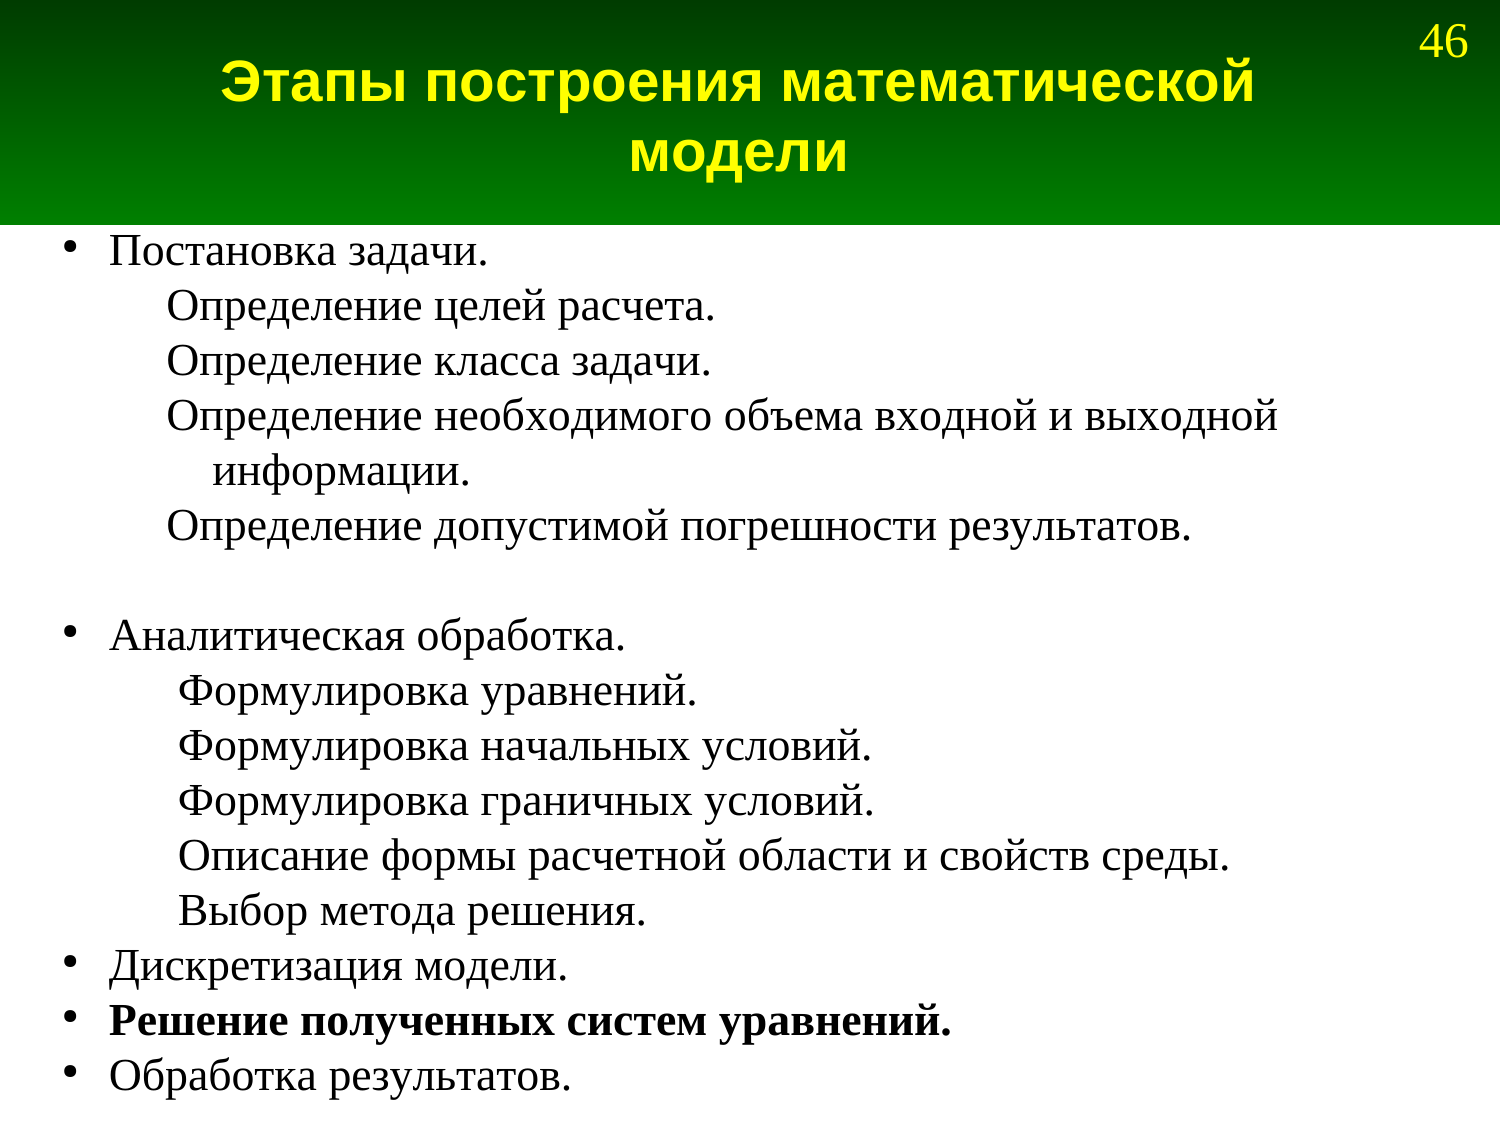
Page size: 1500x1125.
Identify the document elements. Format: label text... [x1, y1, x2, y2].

title Этапы построения математической модели [88, 18, 1389, 207]
text_box Постановка задачи. Определение целей расчета. Определение класса задачи. Определение необходимого объема входной и выходной информации. Определение допустимой погрешности результатов. Аналитическая обработка. Формулировка уравнений. Формулировка начальных условий. Формулировка граничных условий. Описание формы расчетной области и свойств среды. Выбор метода решения. Дискретизация модели. Решение полученных систем уравнений. Обработка результатов. [47, 212, 1477, 1125]
